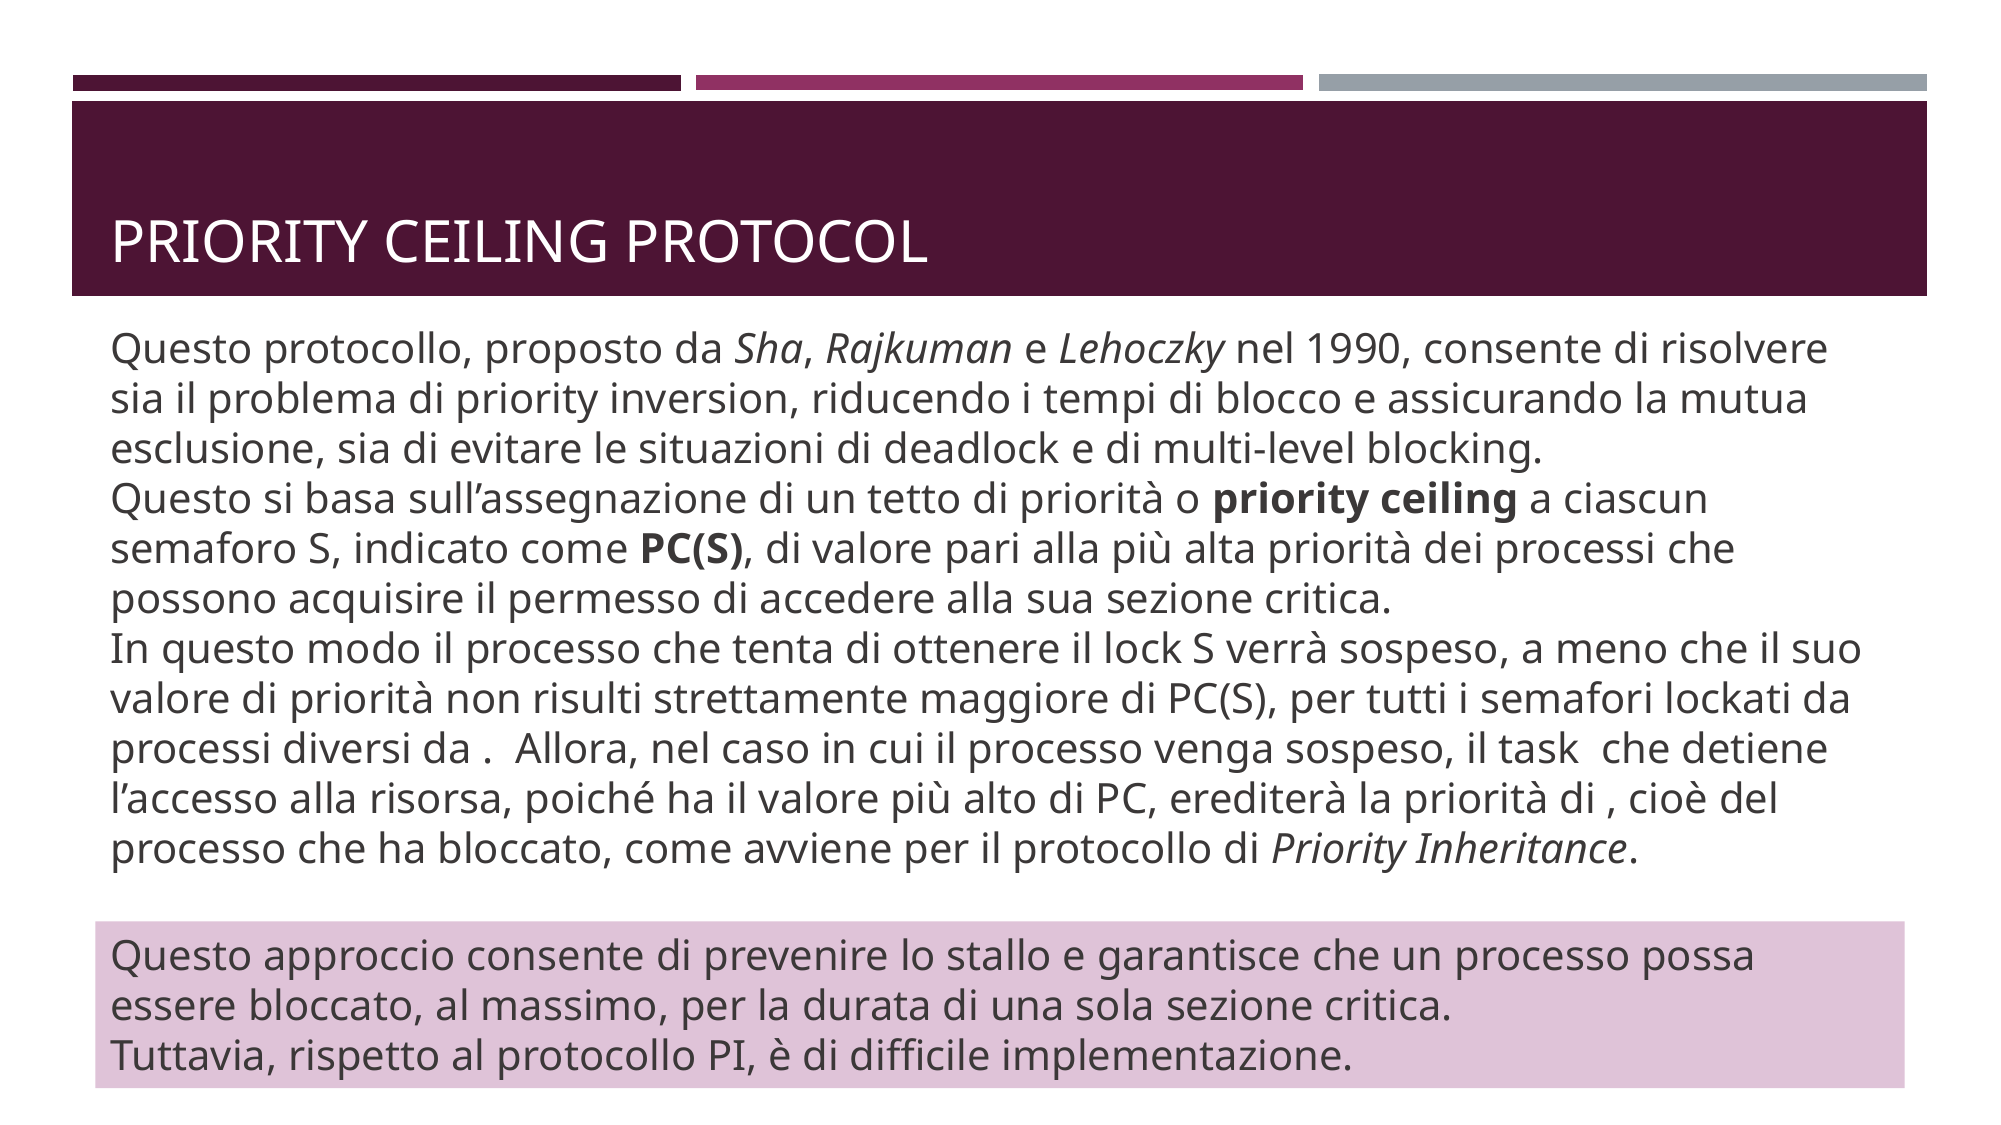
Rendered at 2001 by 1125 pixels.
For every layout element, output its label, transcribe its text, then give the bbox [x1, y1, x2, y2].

text_box Questo approccio consente di prevenire lo stallo e garantisce che un processo possa essere bloccato, al massimo, per la durata di una sola sezione critica. Tuttavia, rispetto al protocollo PI, è di difficile implementazione. [95, 921, 1905, 1089]
text_box Questo protocollo, proposto da Sha, Rajkuman e Lehoczky nel 1990, consente di risolvere sia il problema di priority inversion, riducendo i tempi di blocco e assicurando la mutua esclusione, sia di evitare le situazioni di deadlock e di multi-level blocking. Questo si basa sull’assegnazione di un tetto di priorità o priority ceiling a ciascun semaforo S, indicato come PC(S), di valore pari alla più alta priorità dei processi che possono acquisire il permesso di accedere alla sua sezione critica. In questo modo il processo che tenta di ottenere il lock S verrà sospeso, a meno che il suo valore di priorità non risulti strettamente maggiore di PC(S), per tutti i semafori lockati da processi diversi da . Allora, nel caso in cui il processo venga sospeso, il task che detiene l’accesso alla risorsa, poiché ha il valore più alto di PC, erediterà la priorità di , cioè del processo che ha bloccato, come avviene per il protocollo di Priority Inheritance. [95, 314, 1905, 889]
title Priority ceiling protocol [95, 115, 1905, 282]
